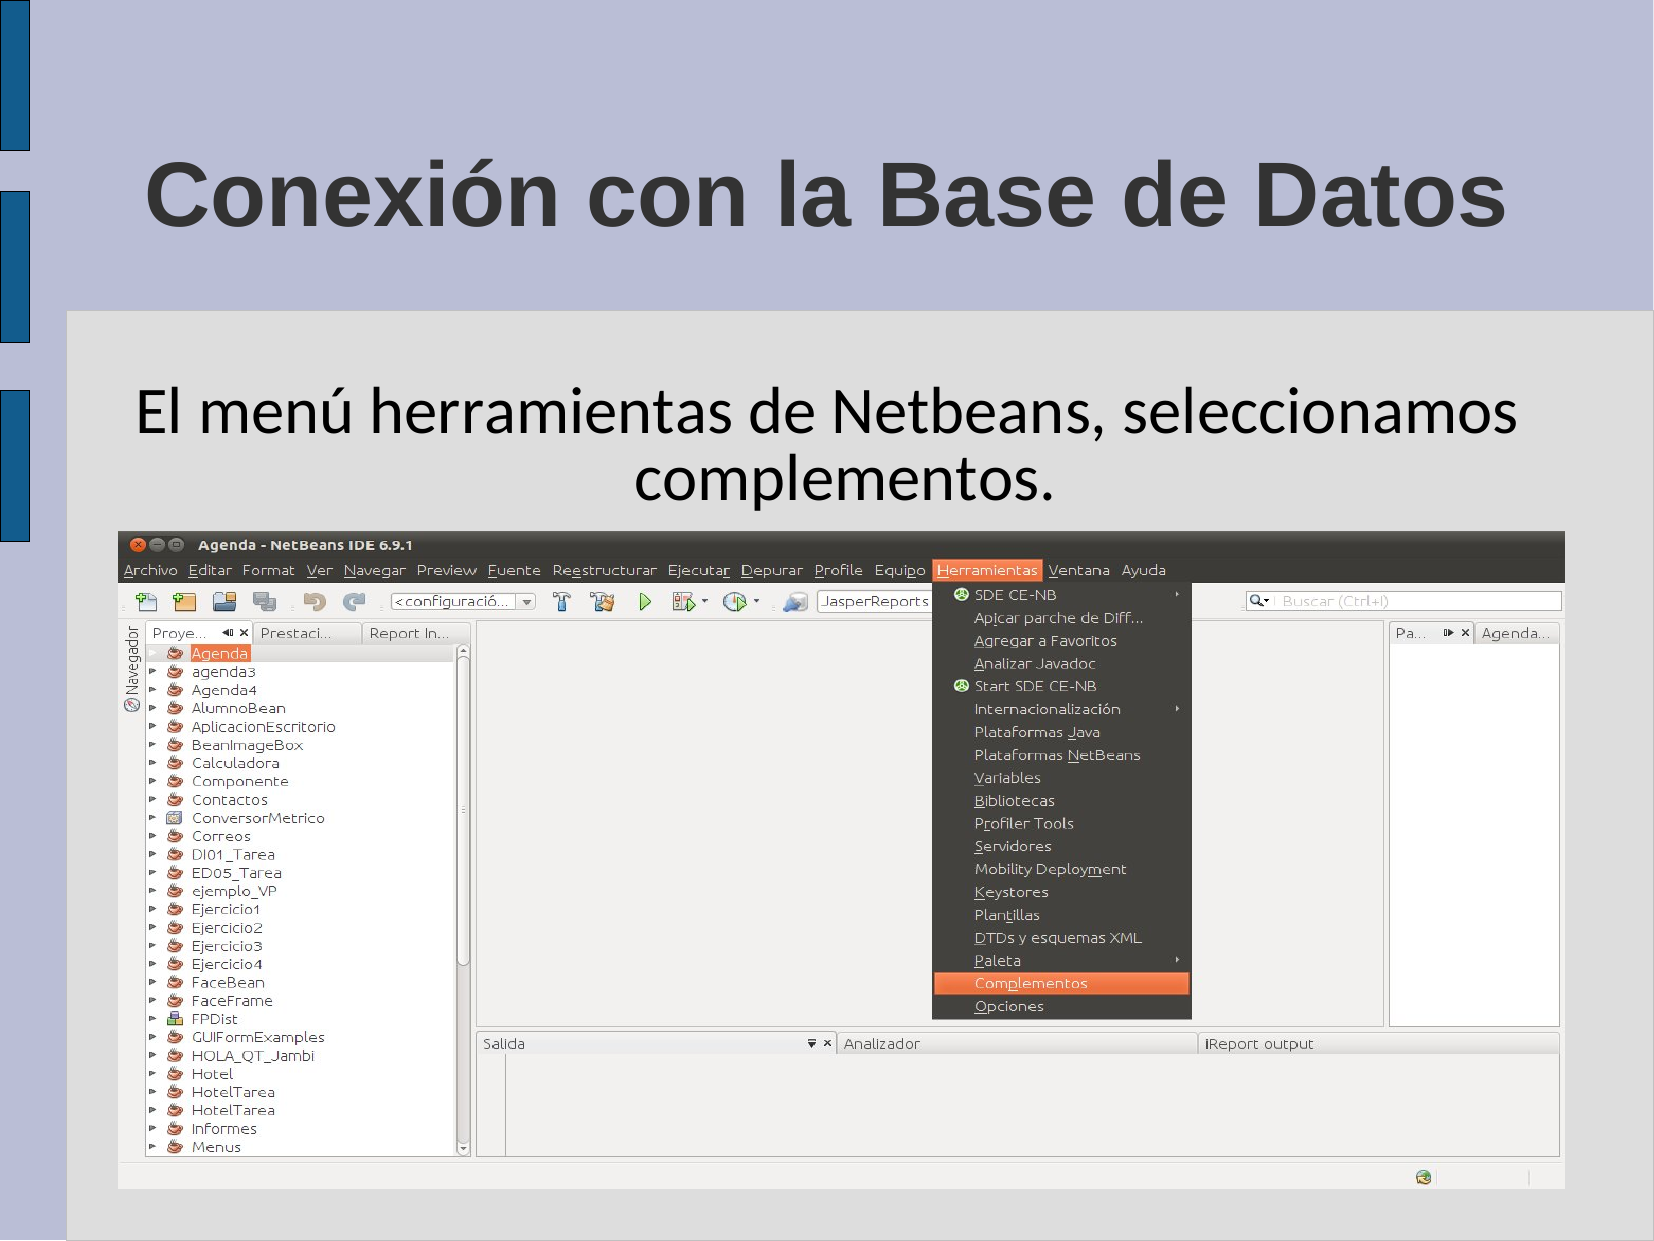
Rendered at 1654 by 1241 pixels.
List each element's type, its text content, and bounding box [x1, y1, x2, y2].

title Conexión con la Base de Datos [121, 98, 1534, 291]
subtitle El menú herramientas de Netbeans, seleccionamos complementos. [121, 318, 1534, 531]
picture [118, 531, 1565, 1189]
